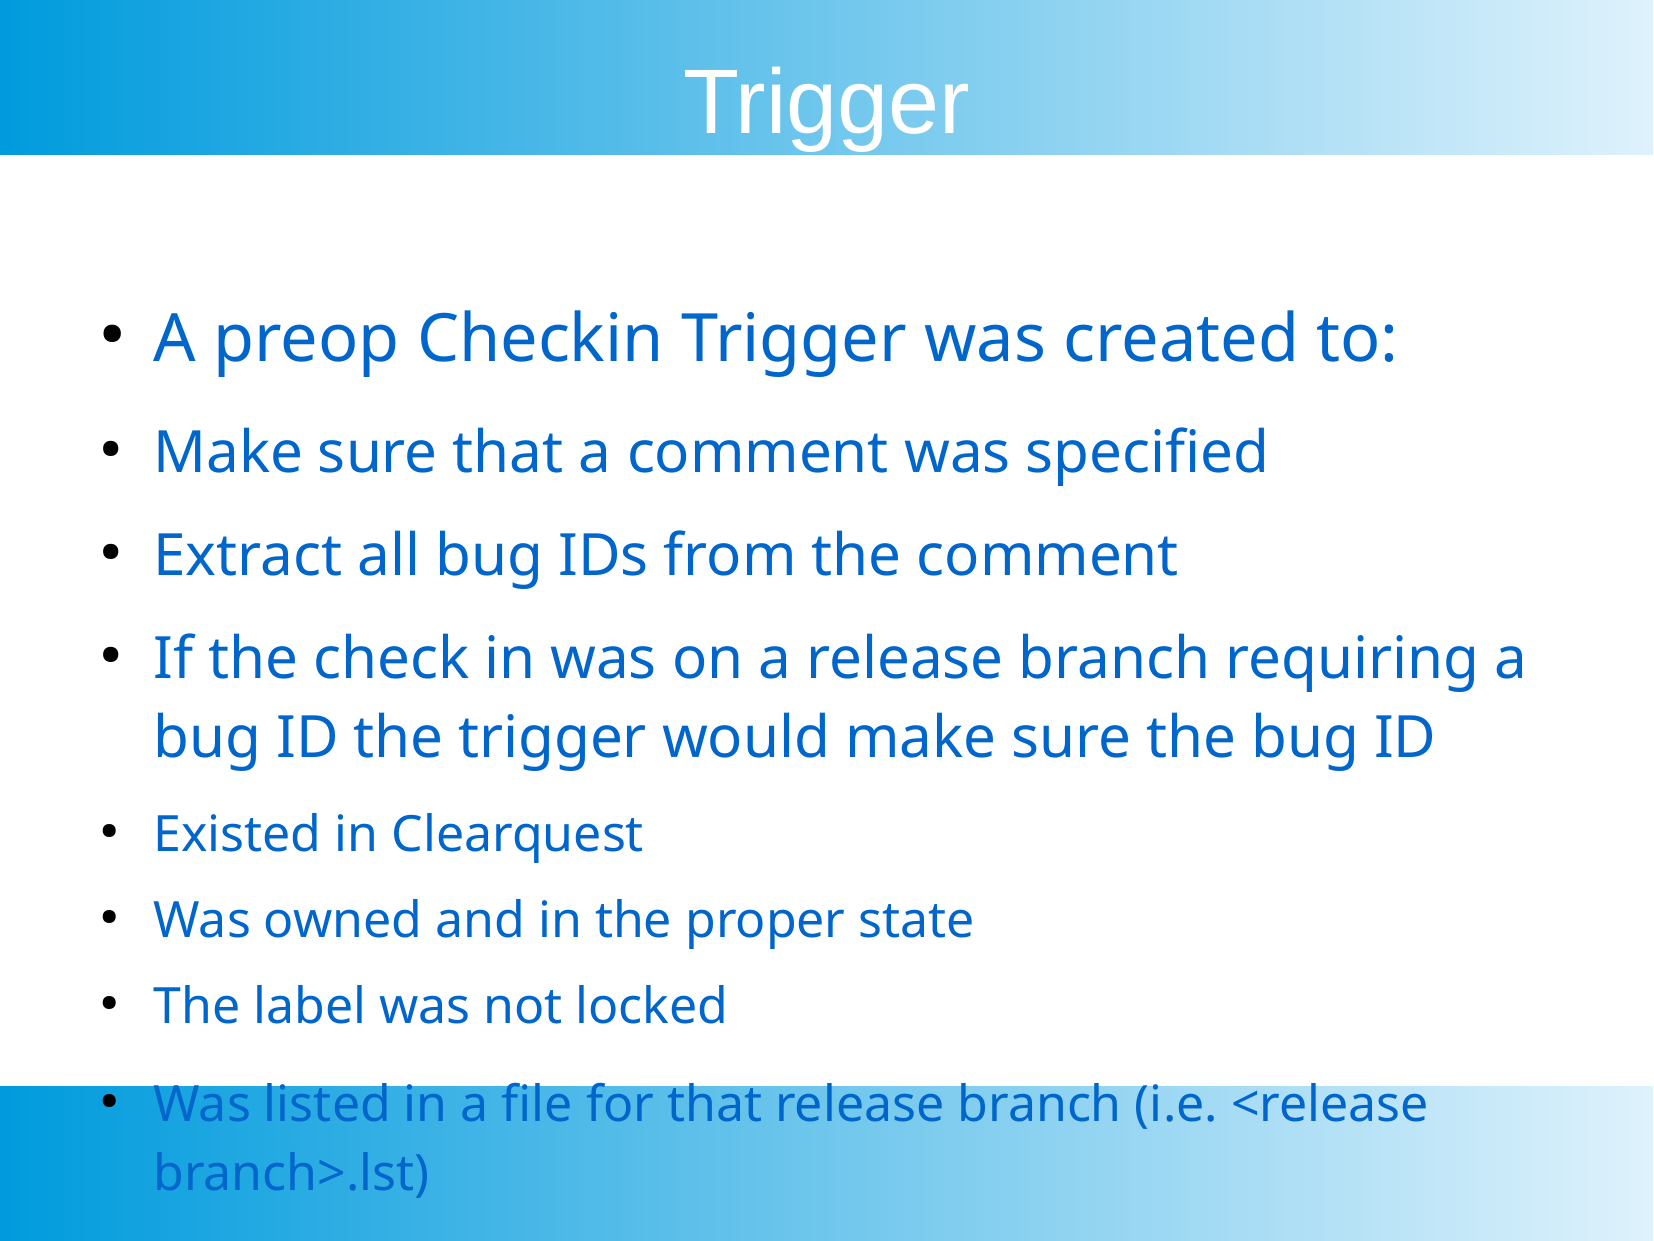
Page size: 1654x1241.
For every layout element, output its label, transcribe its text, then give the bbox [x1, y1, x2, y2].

list A preop Checkin Trigger was created to: Make sure that a comment was specified Extract all bug IDs from the comment If the check in was on a release branch requiring a bug ID the trigger would make sure the bug ID Existed in Clearquest Was owned and in the proper state The label was not locked Was listed in a file for that release branch (i.e. <release branch>.lst) [82, 290, 1571, 1010]
title Trigger [82, 49, 1571, 155]
